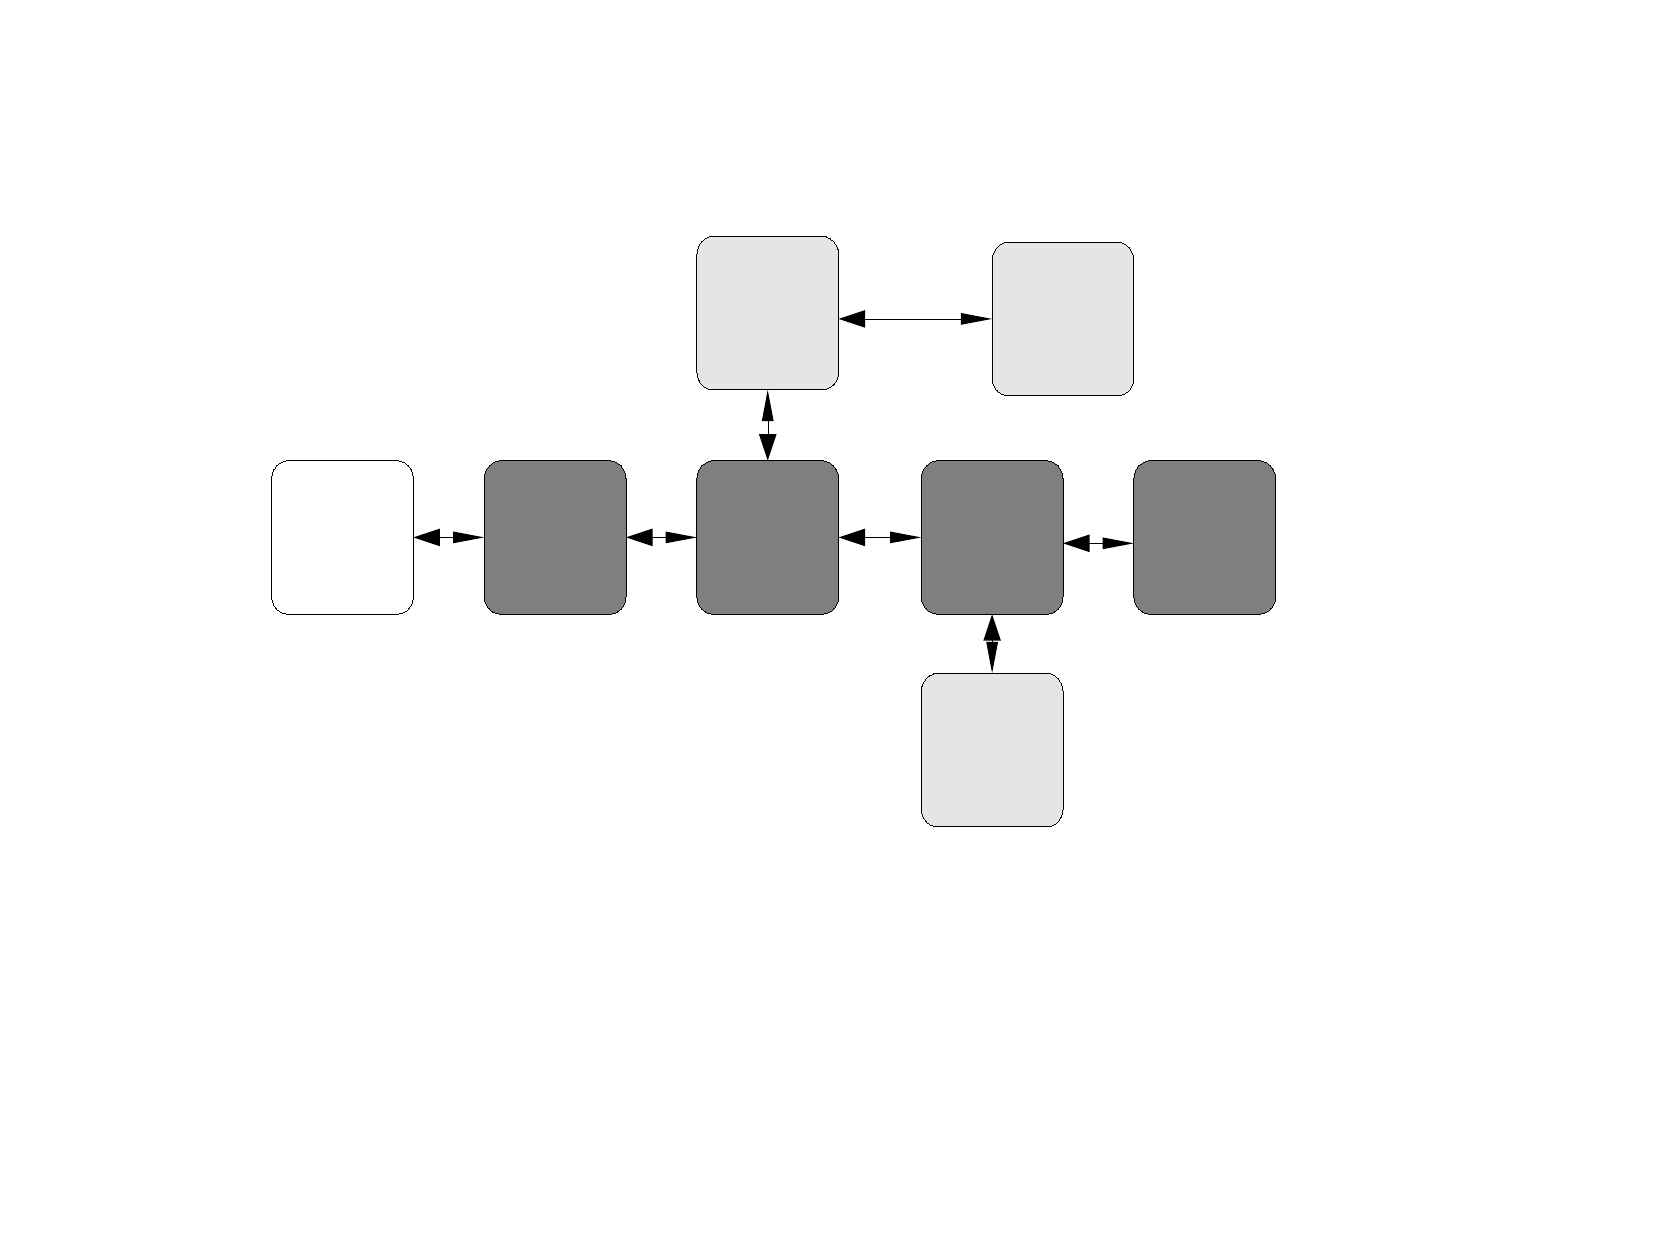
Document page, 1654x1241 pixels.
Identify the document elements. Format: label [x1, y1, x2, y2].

text_box [992, 242, 1134, 396]
text_box [696, 236, 839, 390]
text_box [484, 460, 627, 615]
text_box [1133, 460, 1276, 615]
text_box [271, 460, 414, 615]
text_box [921, 460, 1064, 615]
text_box [696, 460, 839, 615]
text_box [921, 673, 1064, 827]
